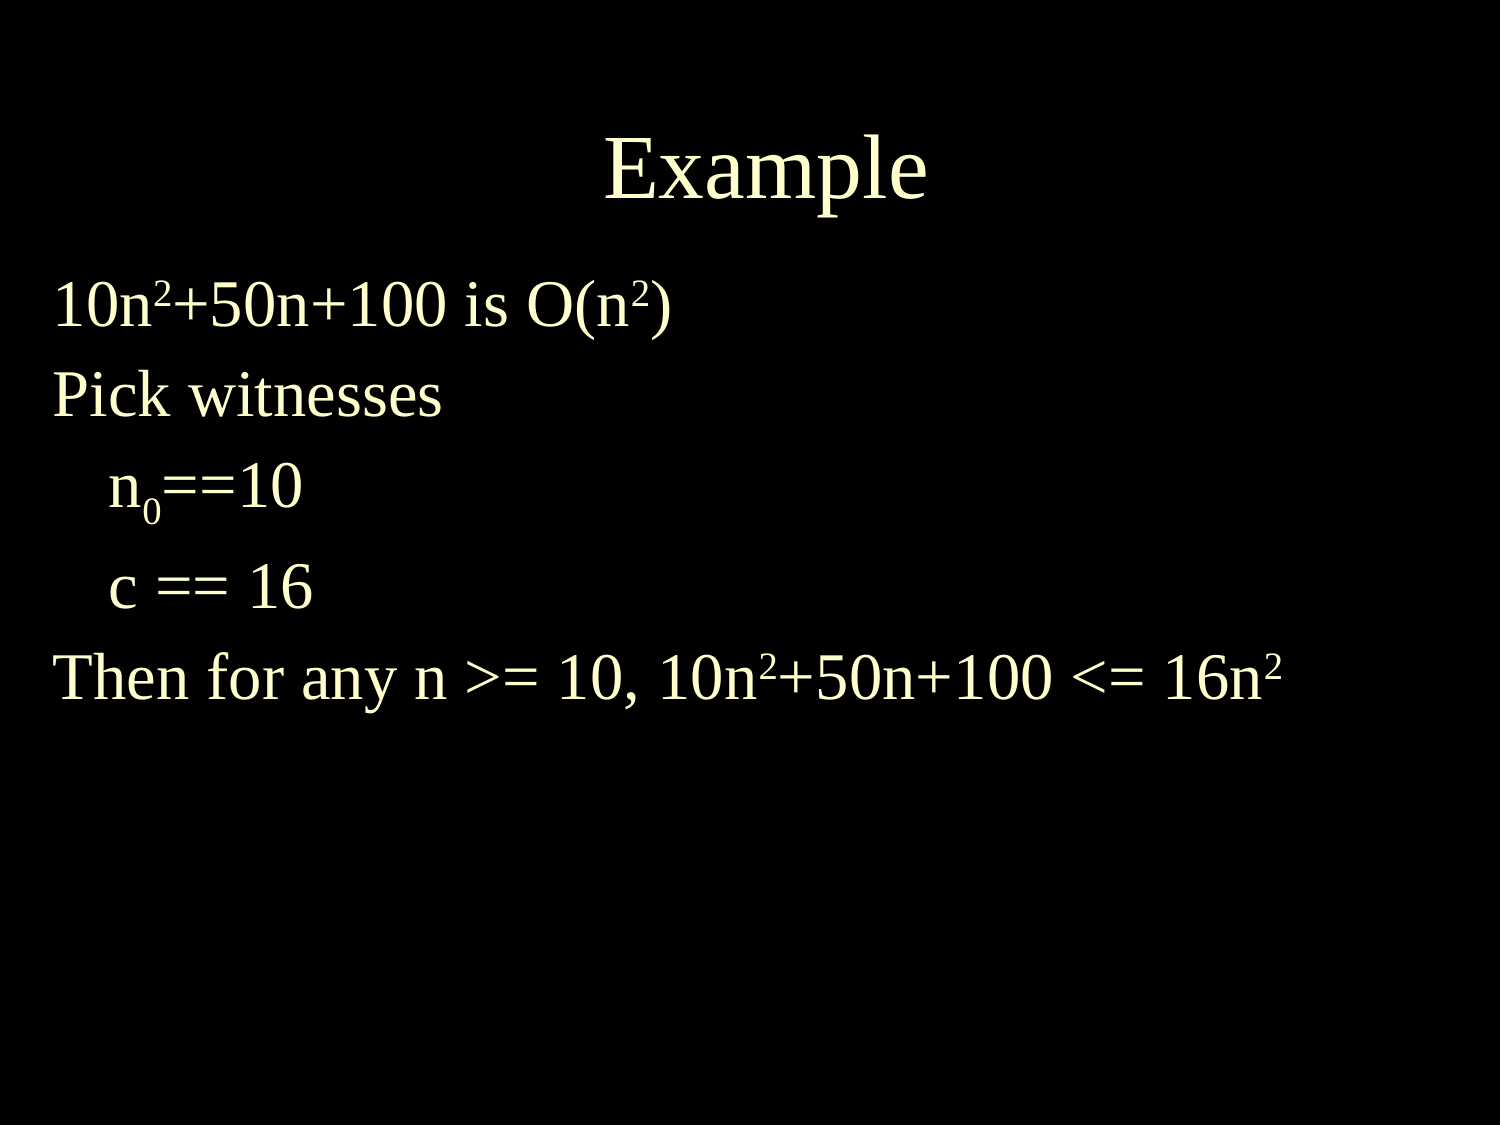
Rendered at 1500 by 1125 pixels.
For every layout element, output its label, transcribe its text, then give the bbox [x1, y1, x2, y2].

title Example [37, 72, 1496, 259]
list 10n2+50n+100 is O(n2) Pick witnesses n0==10 c == 16 Then for any n >= 10, 10n2+50n+100 <= 16n2 [37, 259, 1497, 938]
